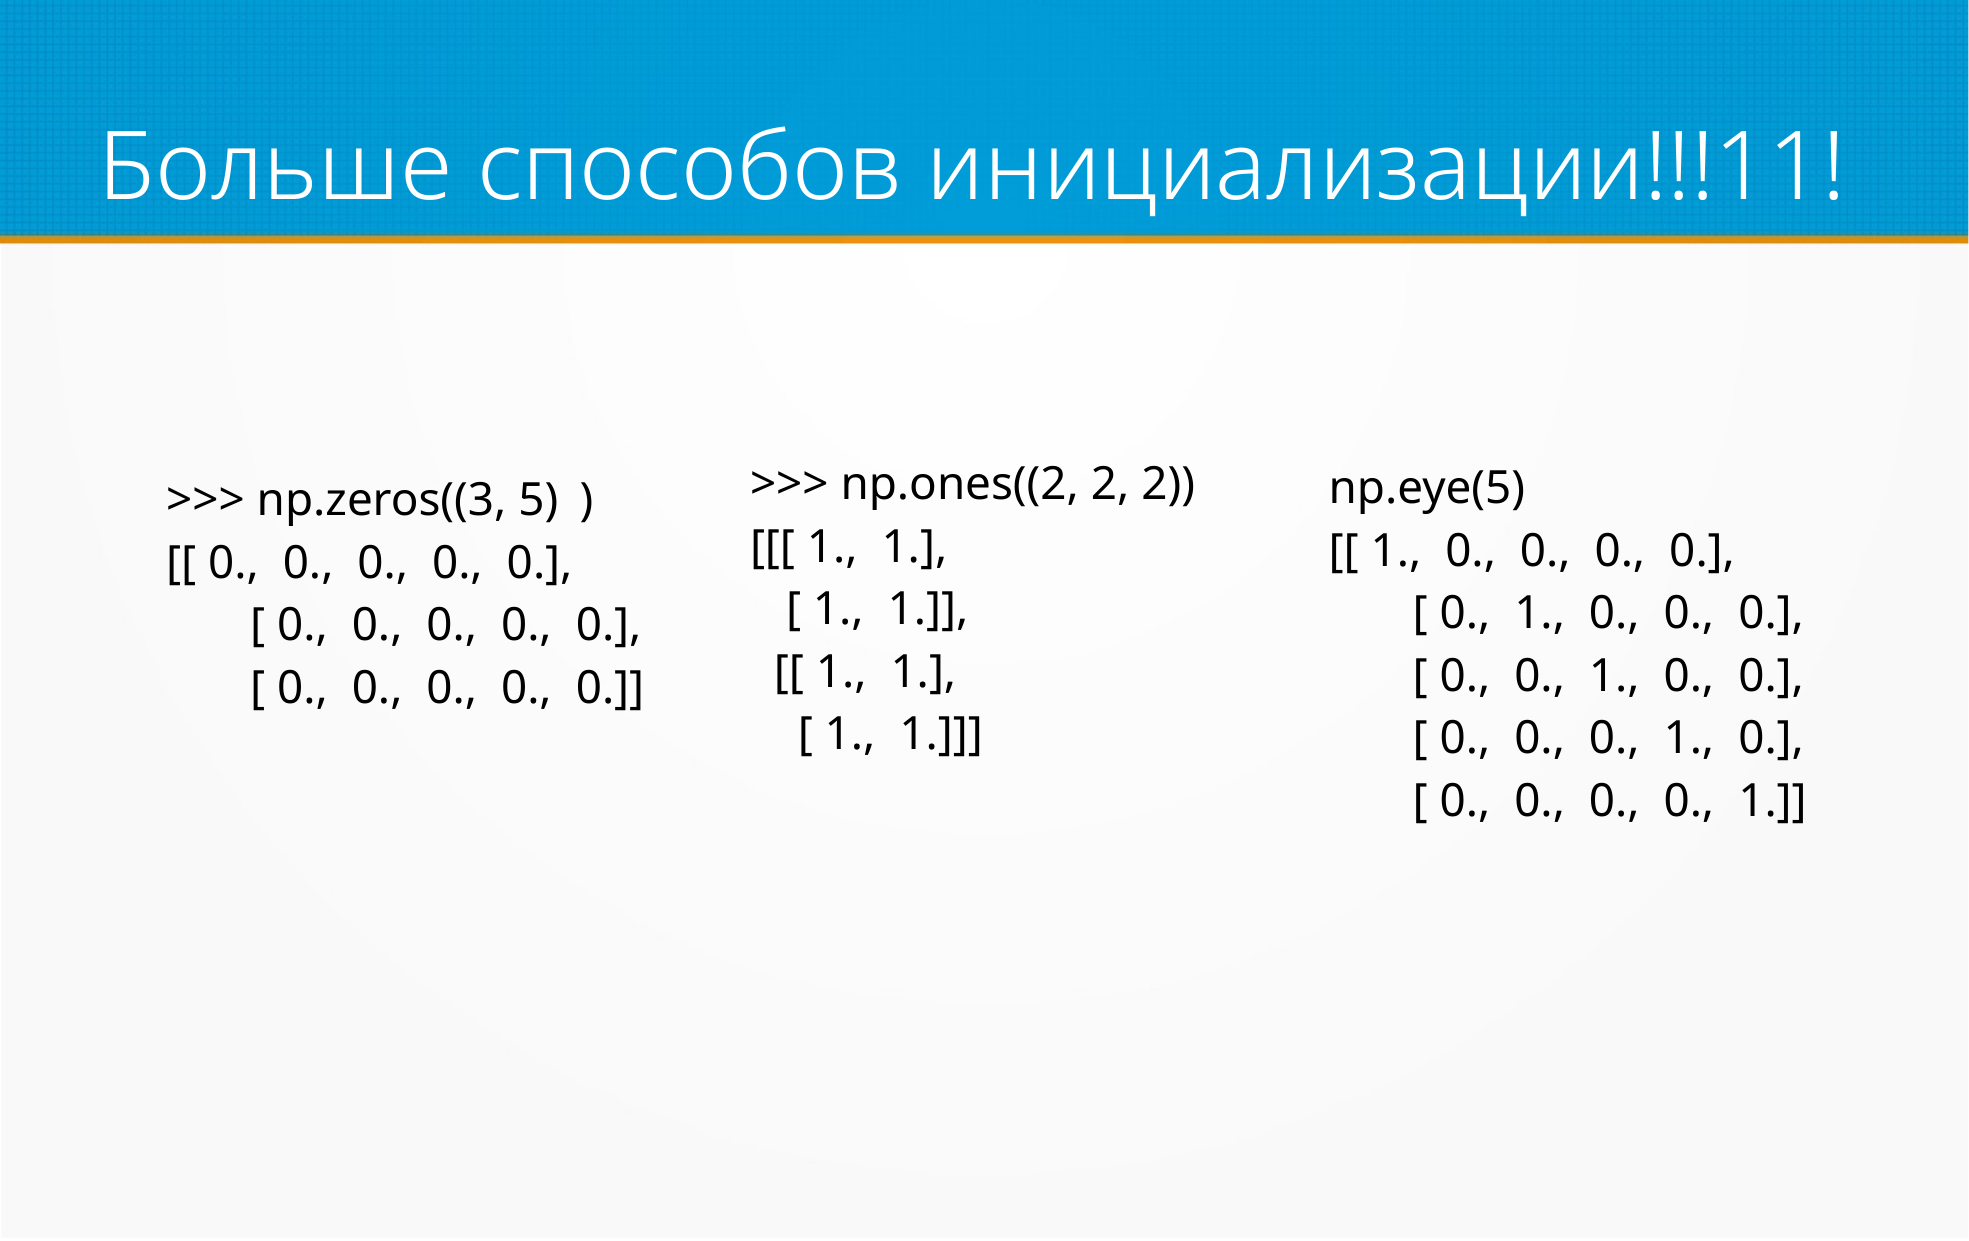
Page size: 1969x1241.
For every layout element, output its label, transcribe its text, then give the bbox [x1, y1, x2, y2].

text_box >>> np.zeros((3, 5) ) [[ 0., 0., 0., 0., 0.], [ 0., 0., 0., 0., 0.], [ 0., 0., 0., 0., 0.]] [160, 460, 579, 702]
text_box >>> np.ones((2, 2, 2)) [[[ 1., 1.], [ 1., 1.]], [[ 1., 1.], [ 1., 1.]]] [744, 457, 1152, 756]
picture [0, 233, 1969, 1241]
title Больше способов инициализации!!!11! [98, 19, 1870, 227]
text_box np.eye(5) [[ 1., 0., 0., 0., 0.], [ 0., 1., 0., 0., 0.], [ 0., 0., 1., 0., 0.], [ 0., 0., 0., 1., 0.], [ 0., 0., 0., 0., 1.]] [1322, 448, 1742, 805]
